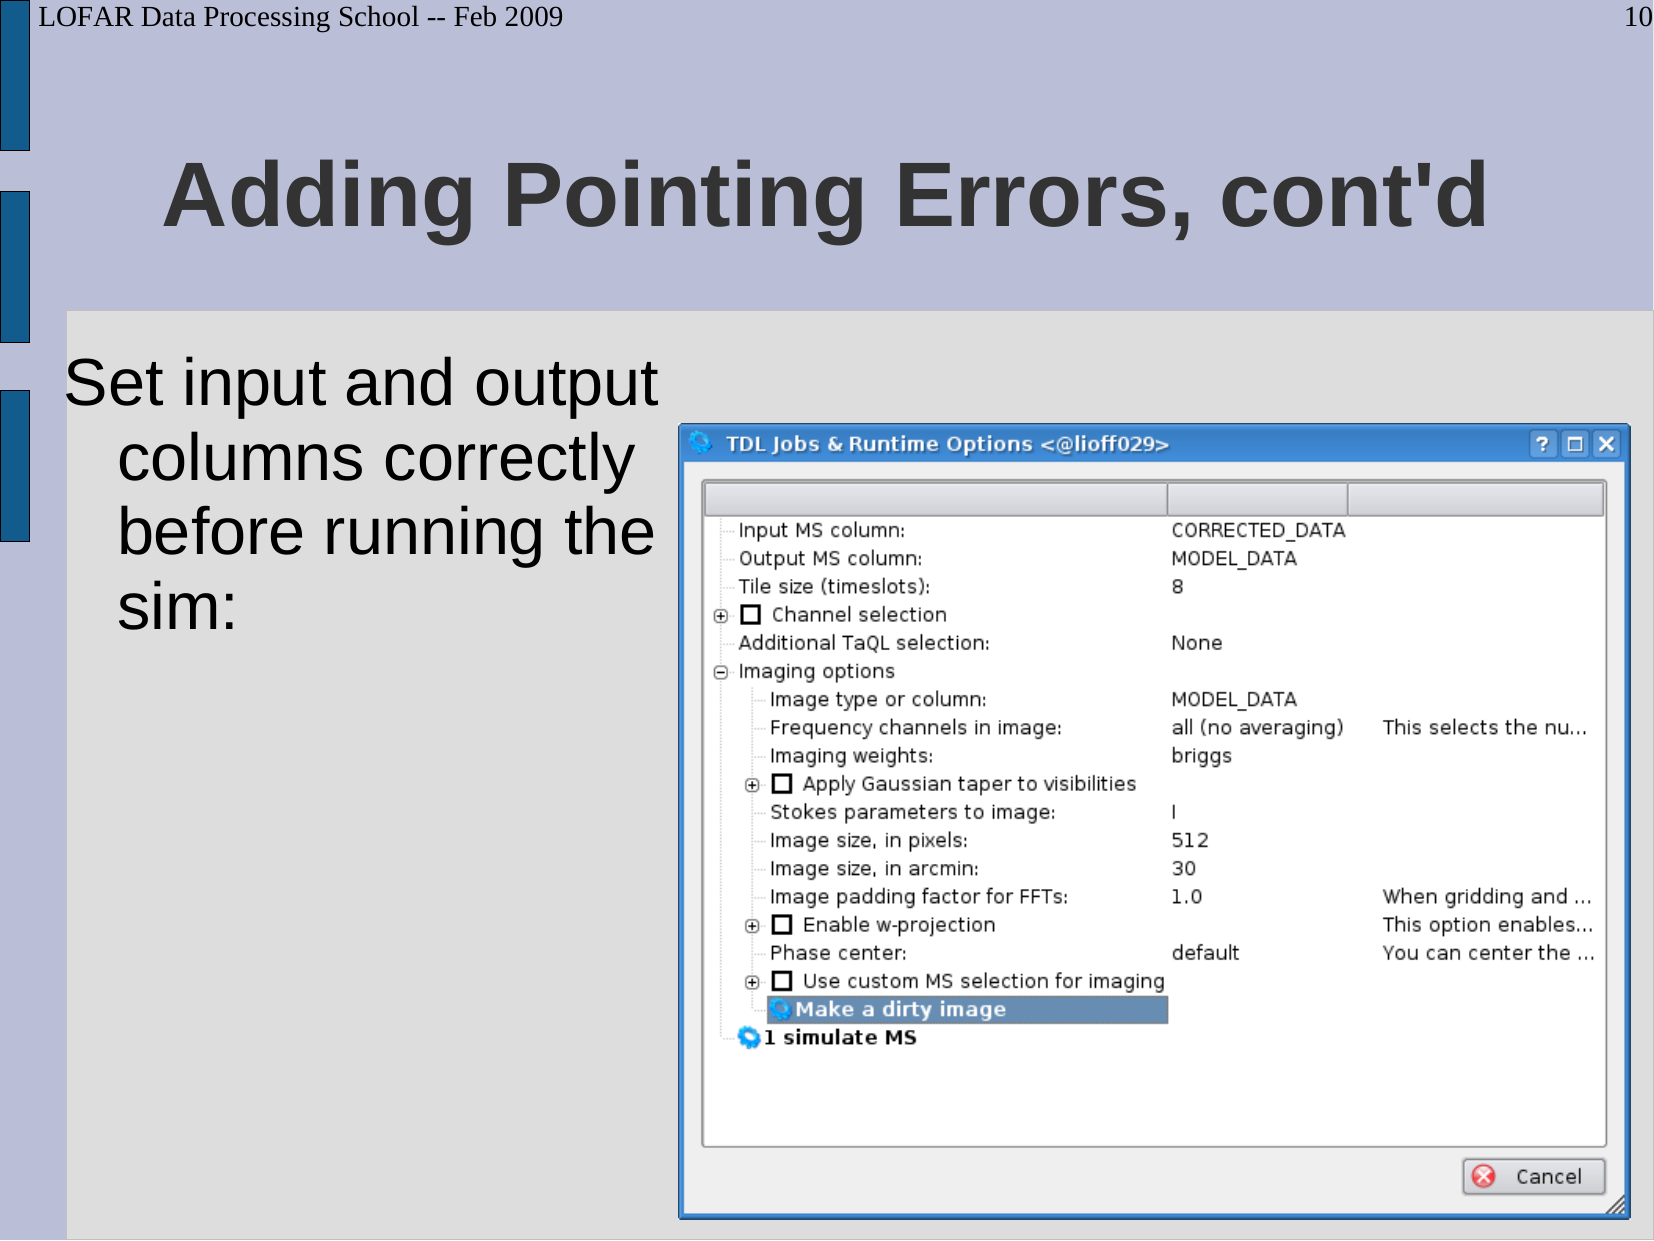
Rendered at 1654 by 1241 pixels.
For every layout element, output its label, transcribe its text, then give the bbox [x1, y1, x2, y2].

list Set input and output columns correctly before running the sim: [46, 344, 679, 1127]
picture [678, 423, 1631, 1220]
title Adding Pointing Errors, cont'd [121, 91, 1534, 299]
